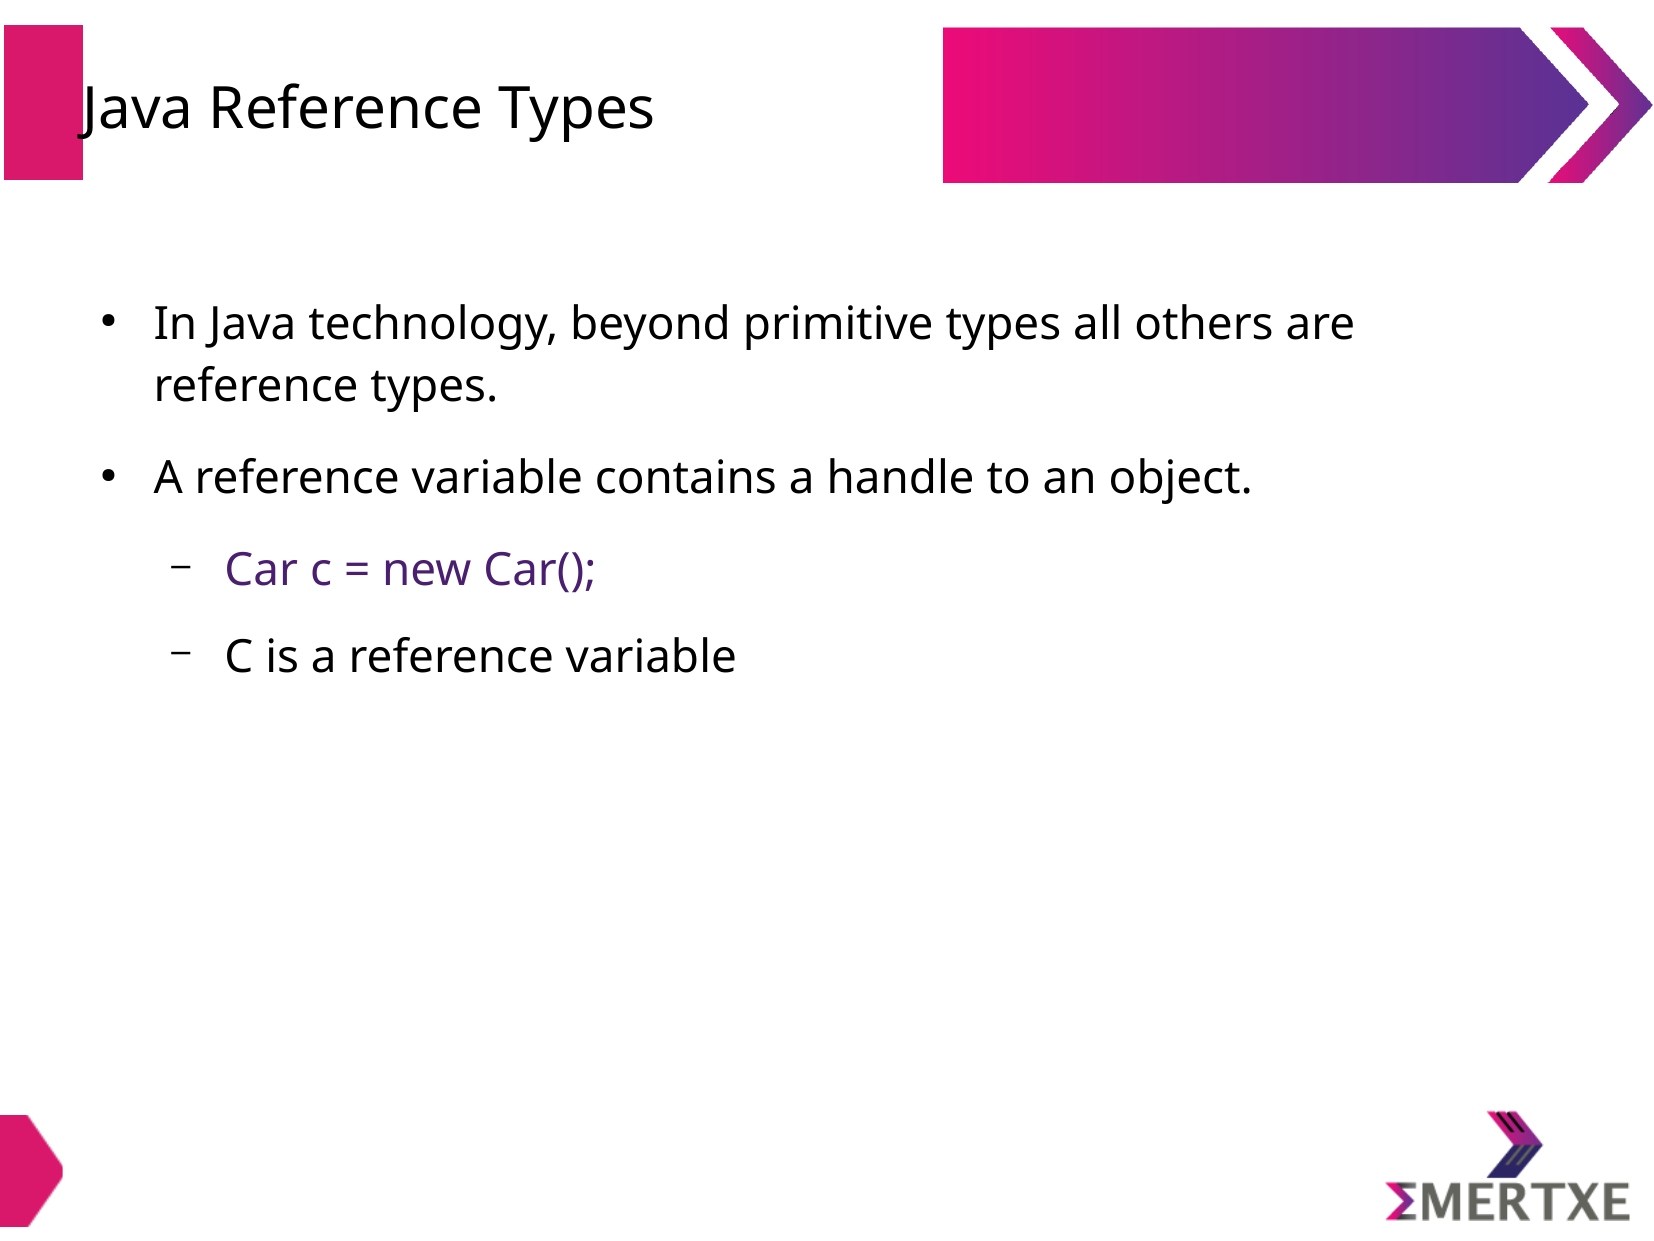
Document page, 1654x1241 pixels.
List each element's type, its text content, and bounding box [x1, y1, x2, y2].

picture [1571, 27, 1653, 183]
title Java Reference Types [82, 2, 1571, 210]
picture [1385, 1107, 1631, 1221]
list In Java technology, beyond primitive types all others are reference types. A reference variable contains a handle to an object. Car c = new Car(); C is a reference variable [82, 290, 1571, 1010]
